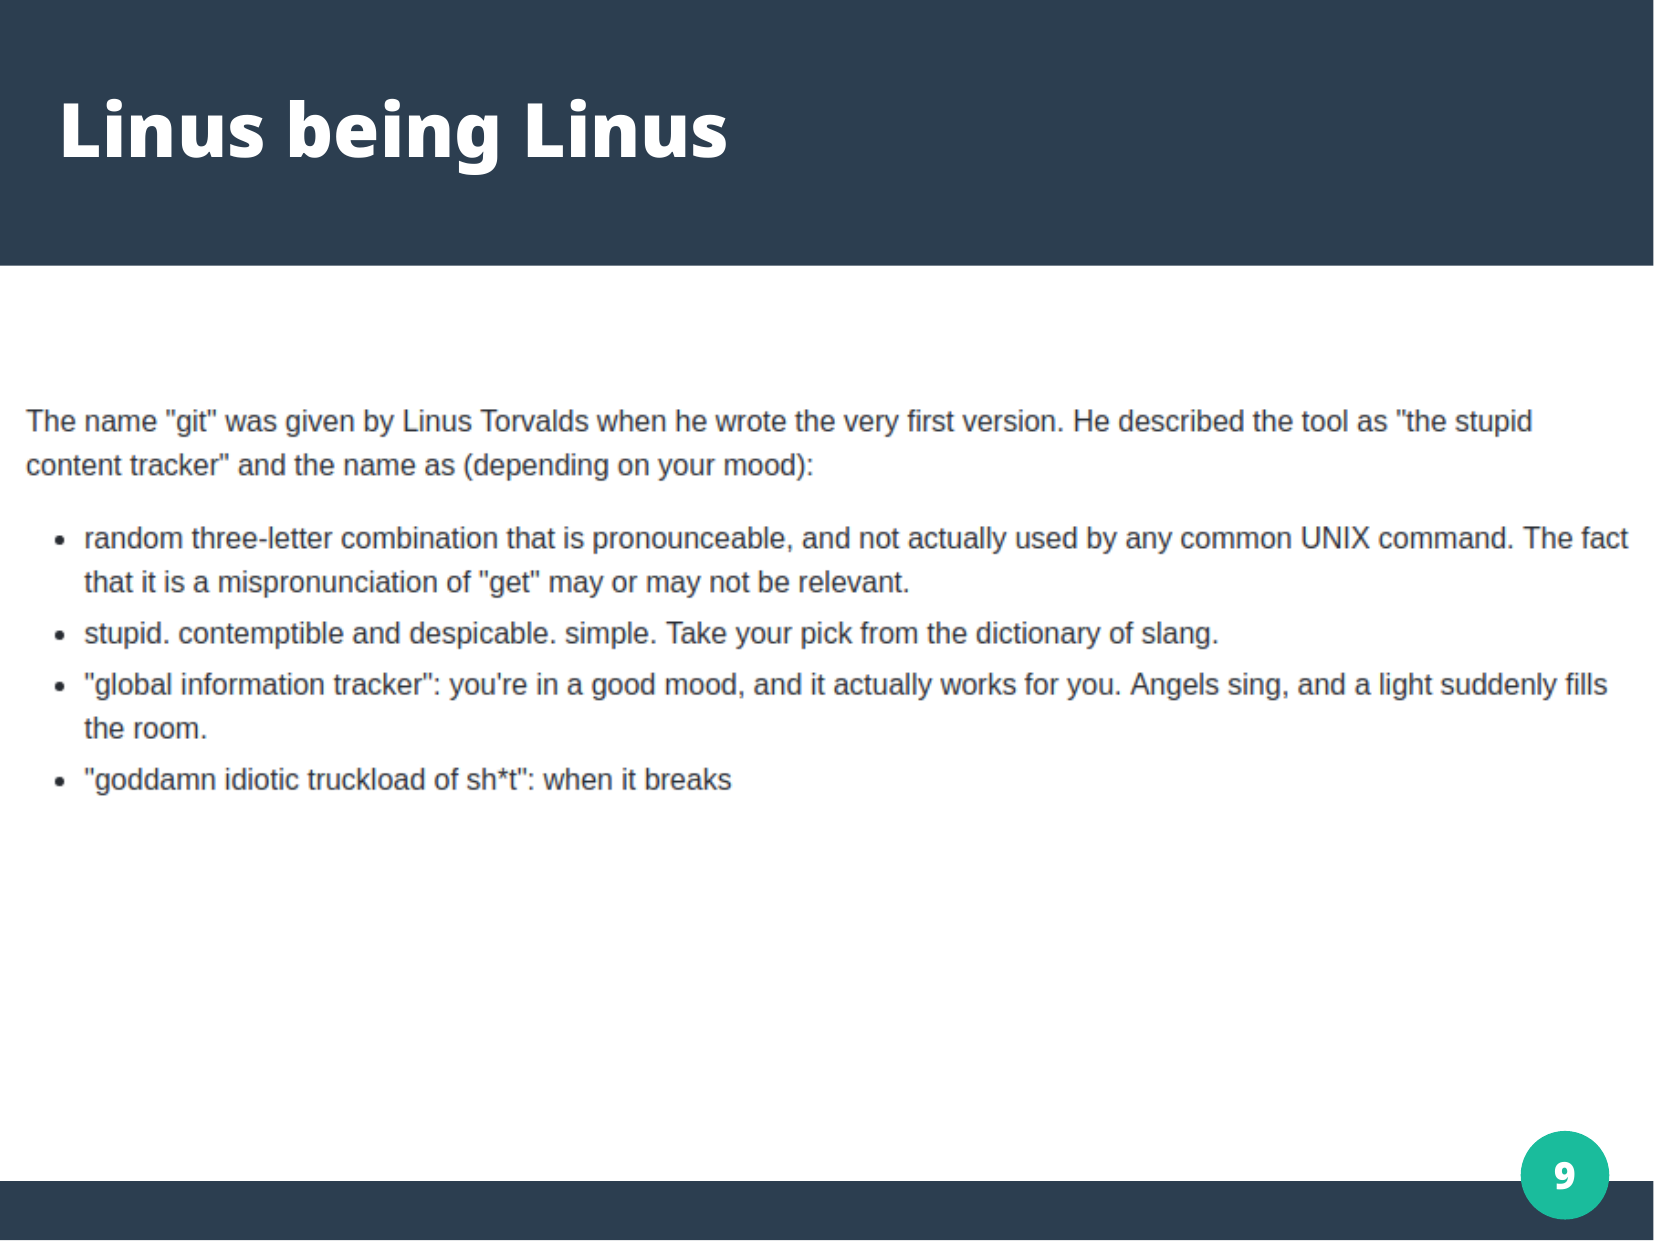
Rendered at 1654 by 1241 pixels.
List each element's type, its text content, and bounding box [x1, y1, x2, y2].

picture [0, 408, 1654, 856]
title Linus being Linus [59, 49, 1595, 207]
